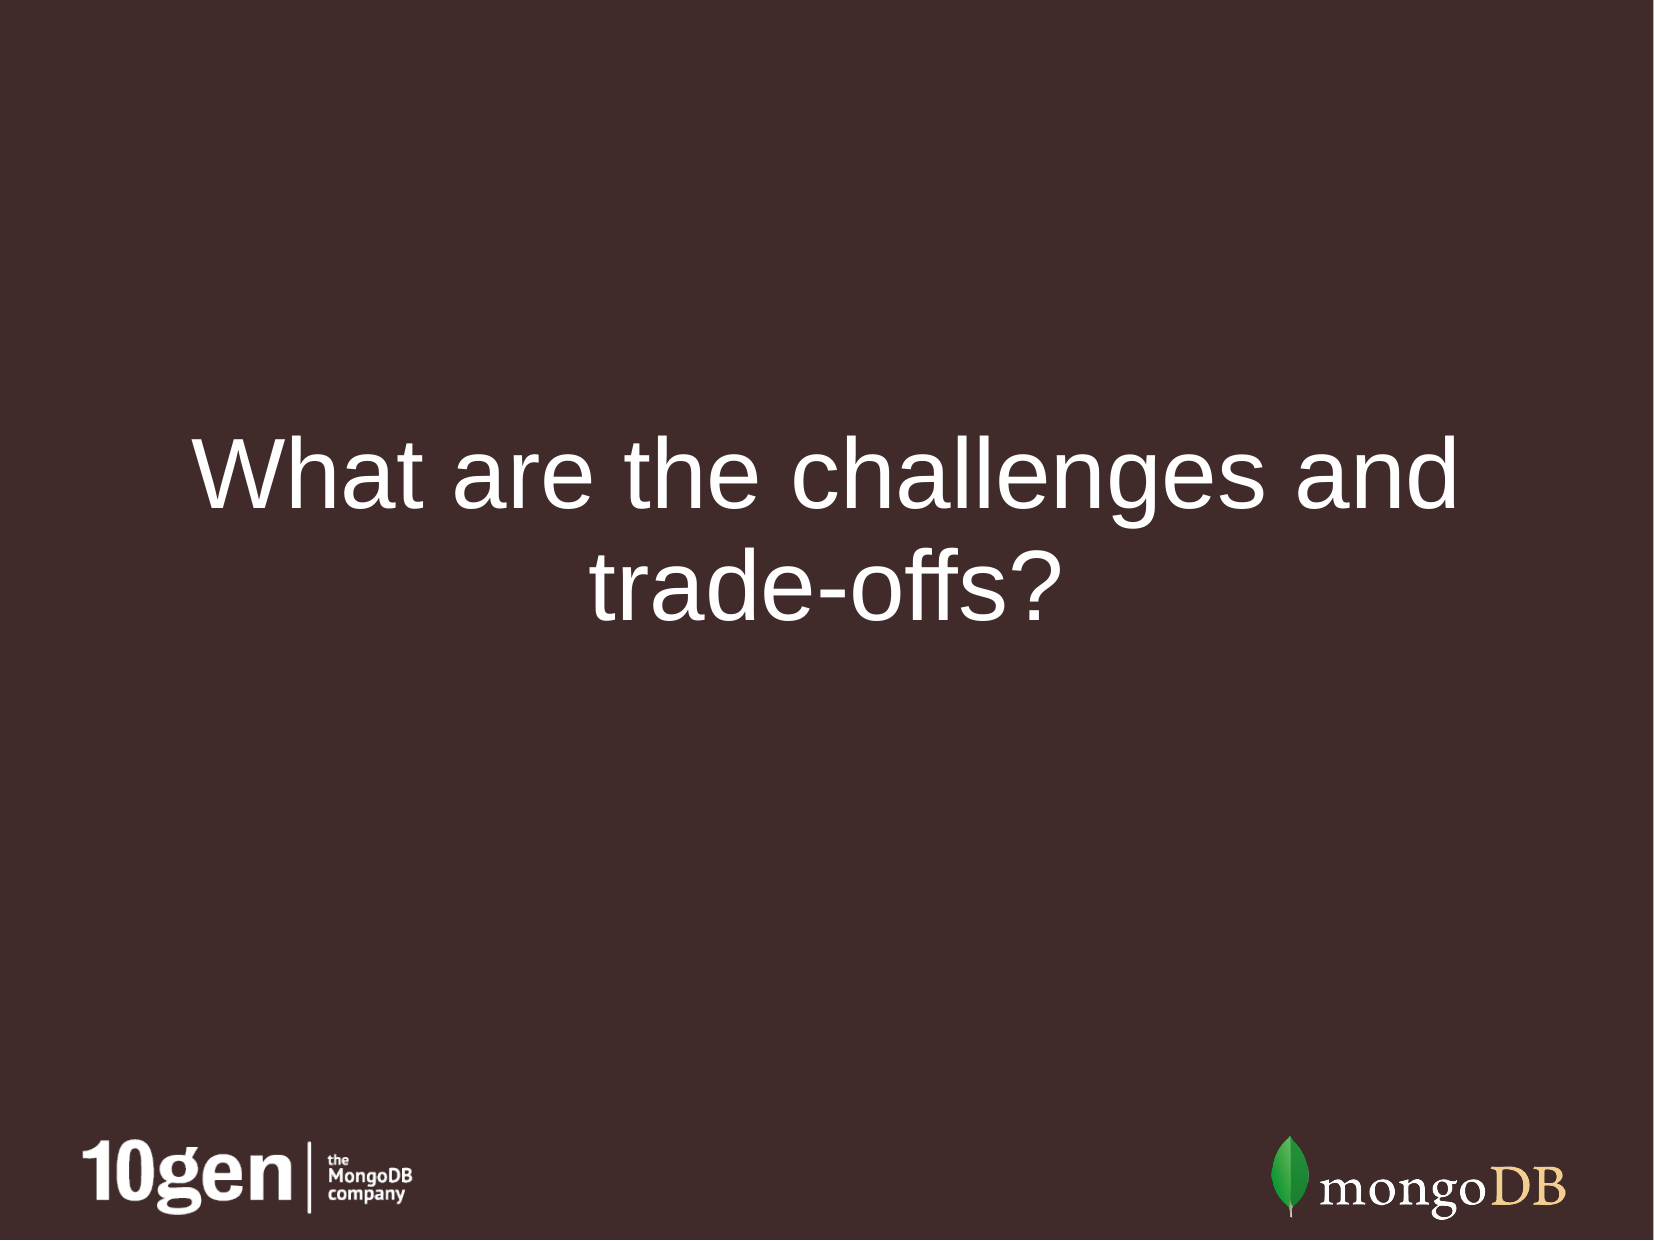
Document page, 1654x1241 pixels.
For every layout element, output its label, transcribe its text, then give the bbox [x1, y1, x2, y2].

picture [1260, 1124, 1576, 1230]
picture [82, 1139, 413, 1215]
subtitle What are the challenges and trade-offs? [82, 49, 1571, 1010]
